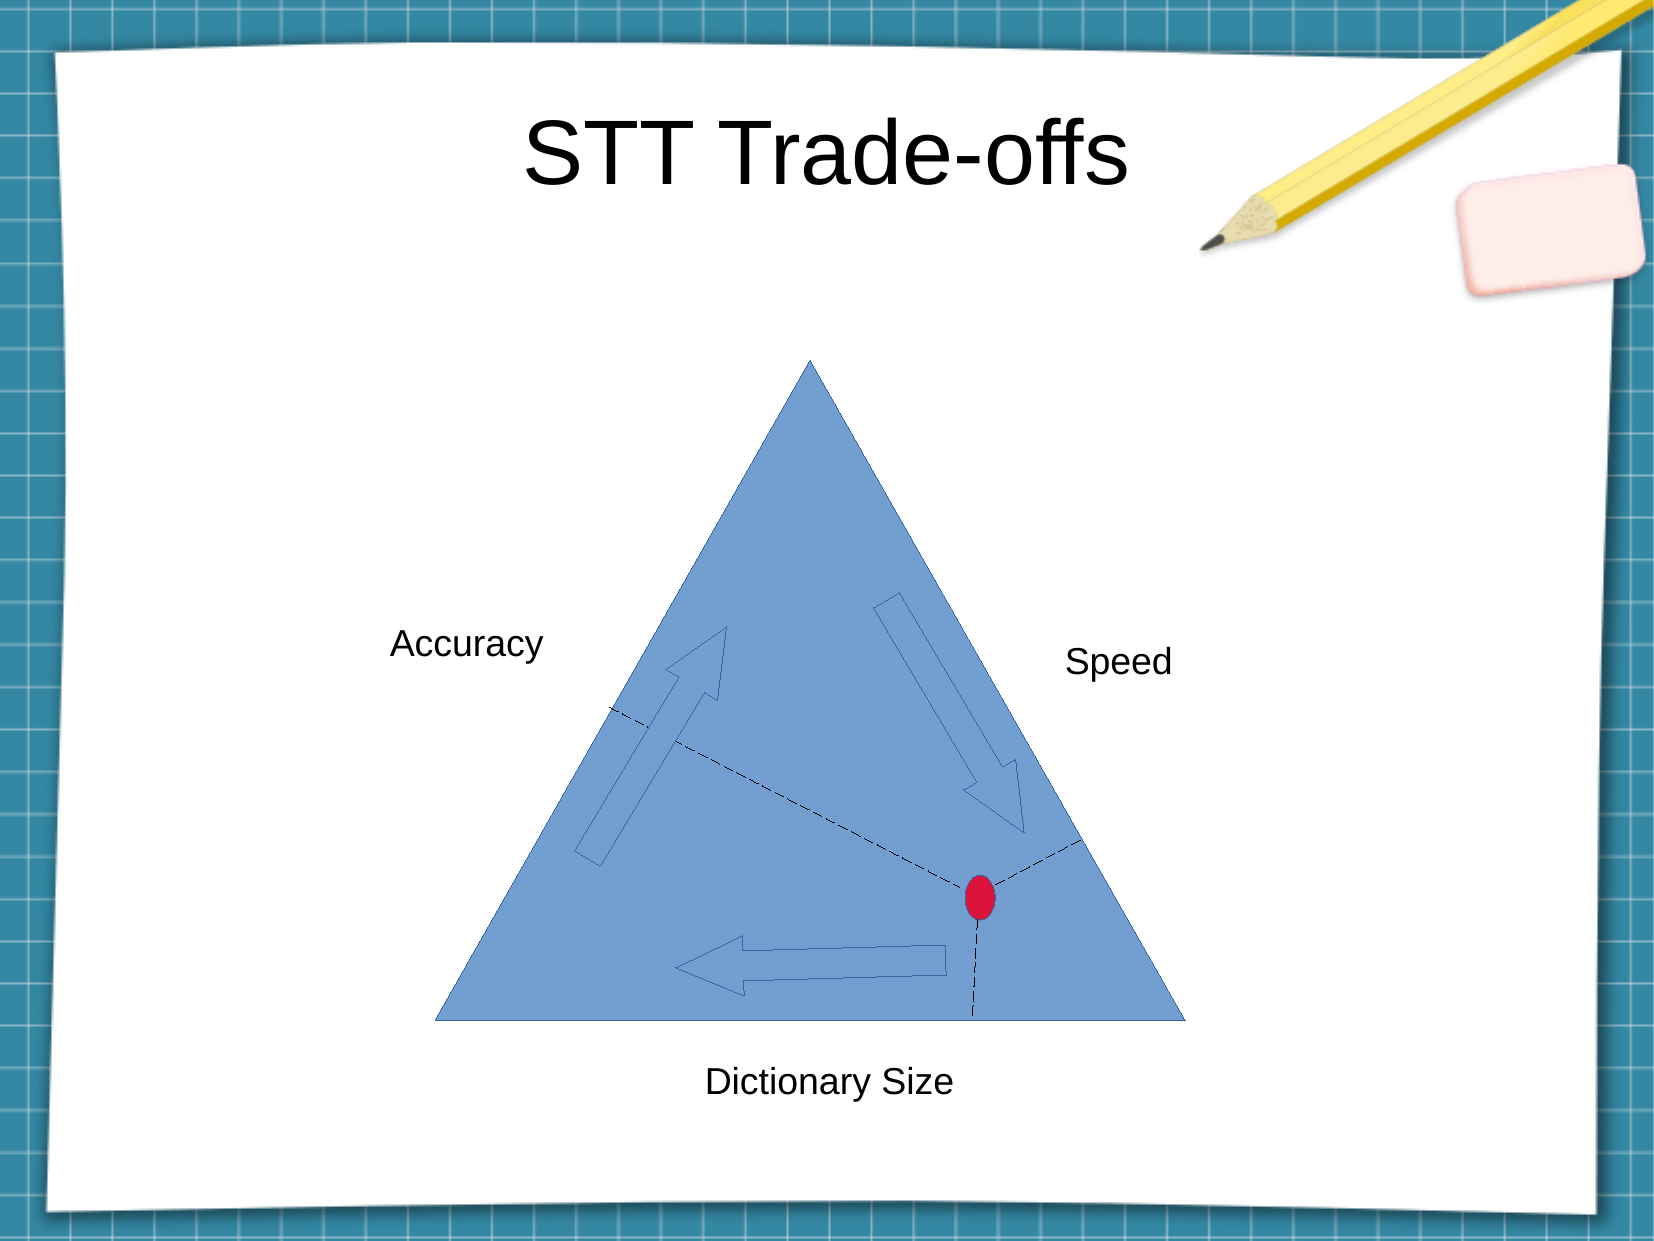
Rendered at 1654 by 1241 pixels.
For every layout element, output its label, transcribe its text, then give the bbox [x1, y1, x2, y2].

title STT Trade-offs [82, 49, 1571, 257]
text_box [435, 360, 1186, 1021]
picture [0, 0, 1654, 1241]
text_box Accuracy [375, 615, 571, 672]
text_box Speed [1050, 633, 1216, 691]
text_box Dictionary Size [690, 1053, 976, 1111]
